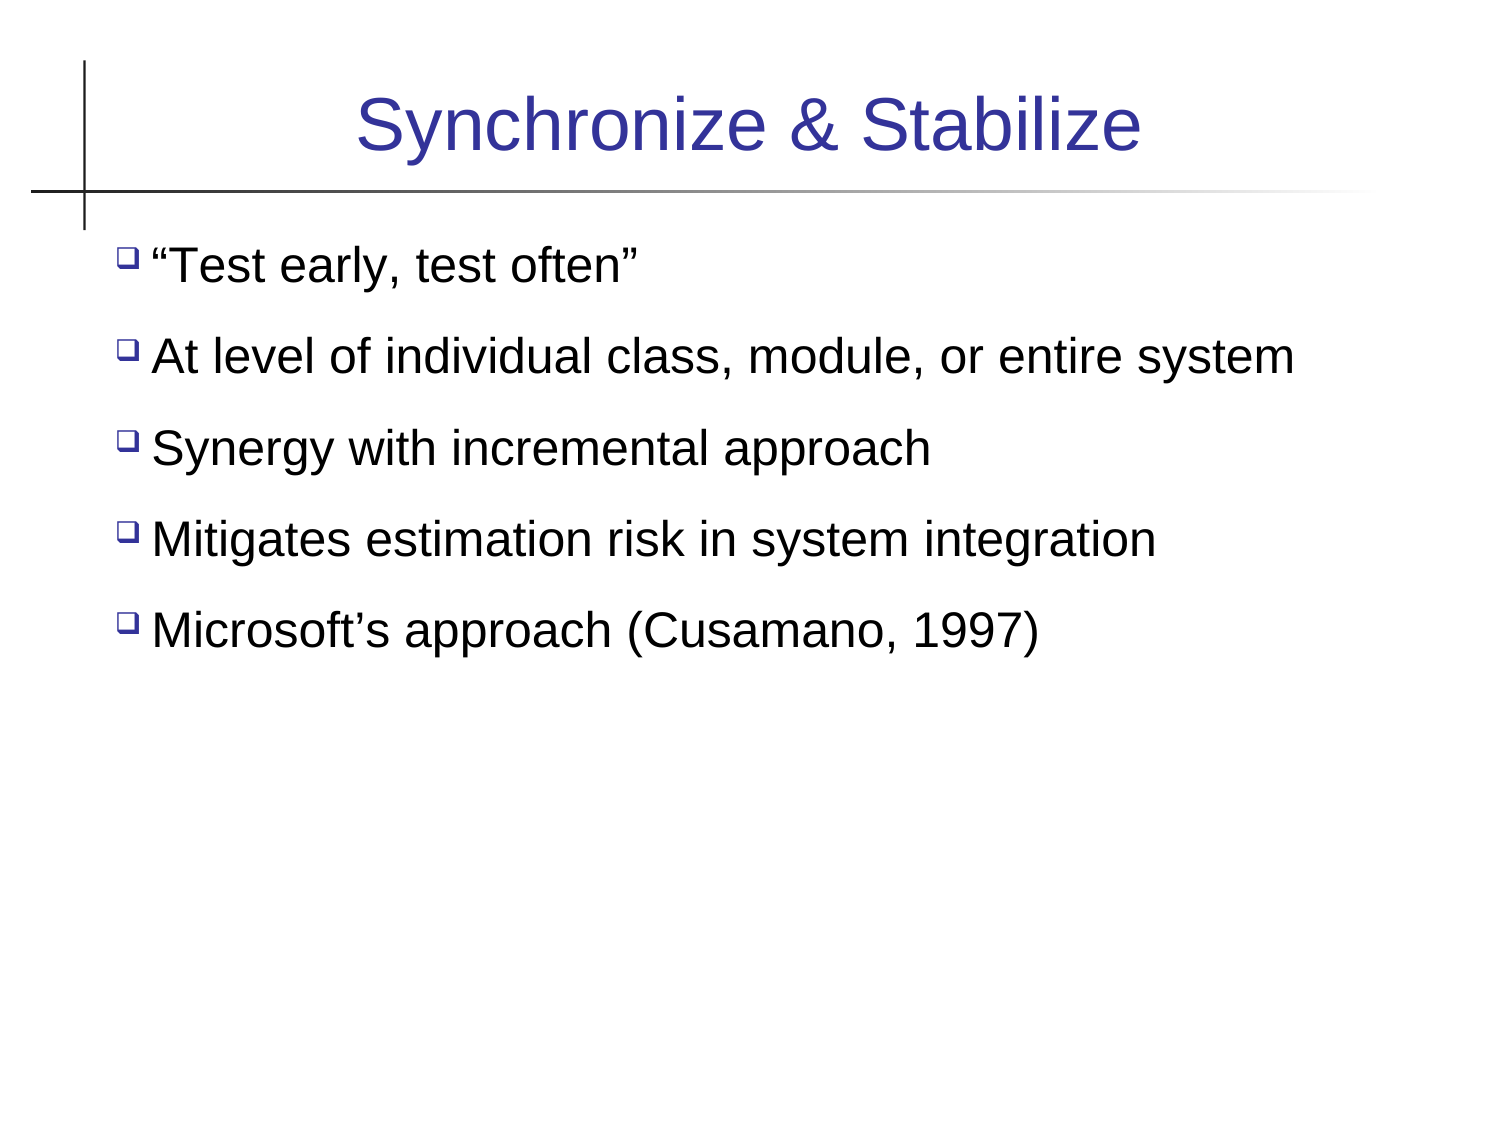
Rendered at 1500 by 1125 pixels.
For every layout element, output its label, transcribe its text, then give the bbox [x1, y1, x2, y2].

title Synchronize & Stabilize [100, 30, 1400, 173]
list “Test early, test often” At level of individual class, module, or entire system Synergy with incremental approach Mitigates estimation risk in system integration Microsoft’s approach (Cusamano, 1997) [100, 224, 1400, 958]
